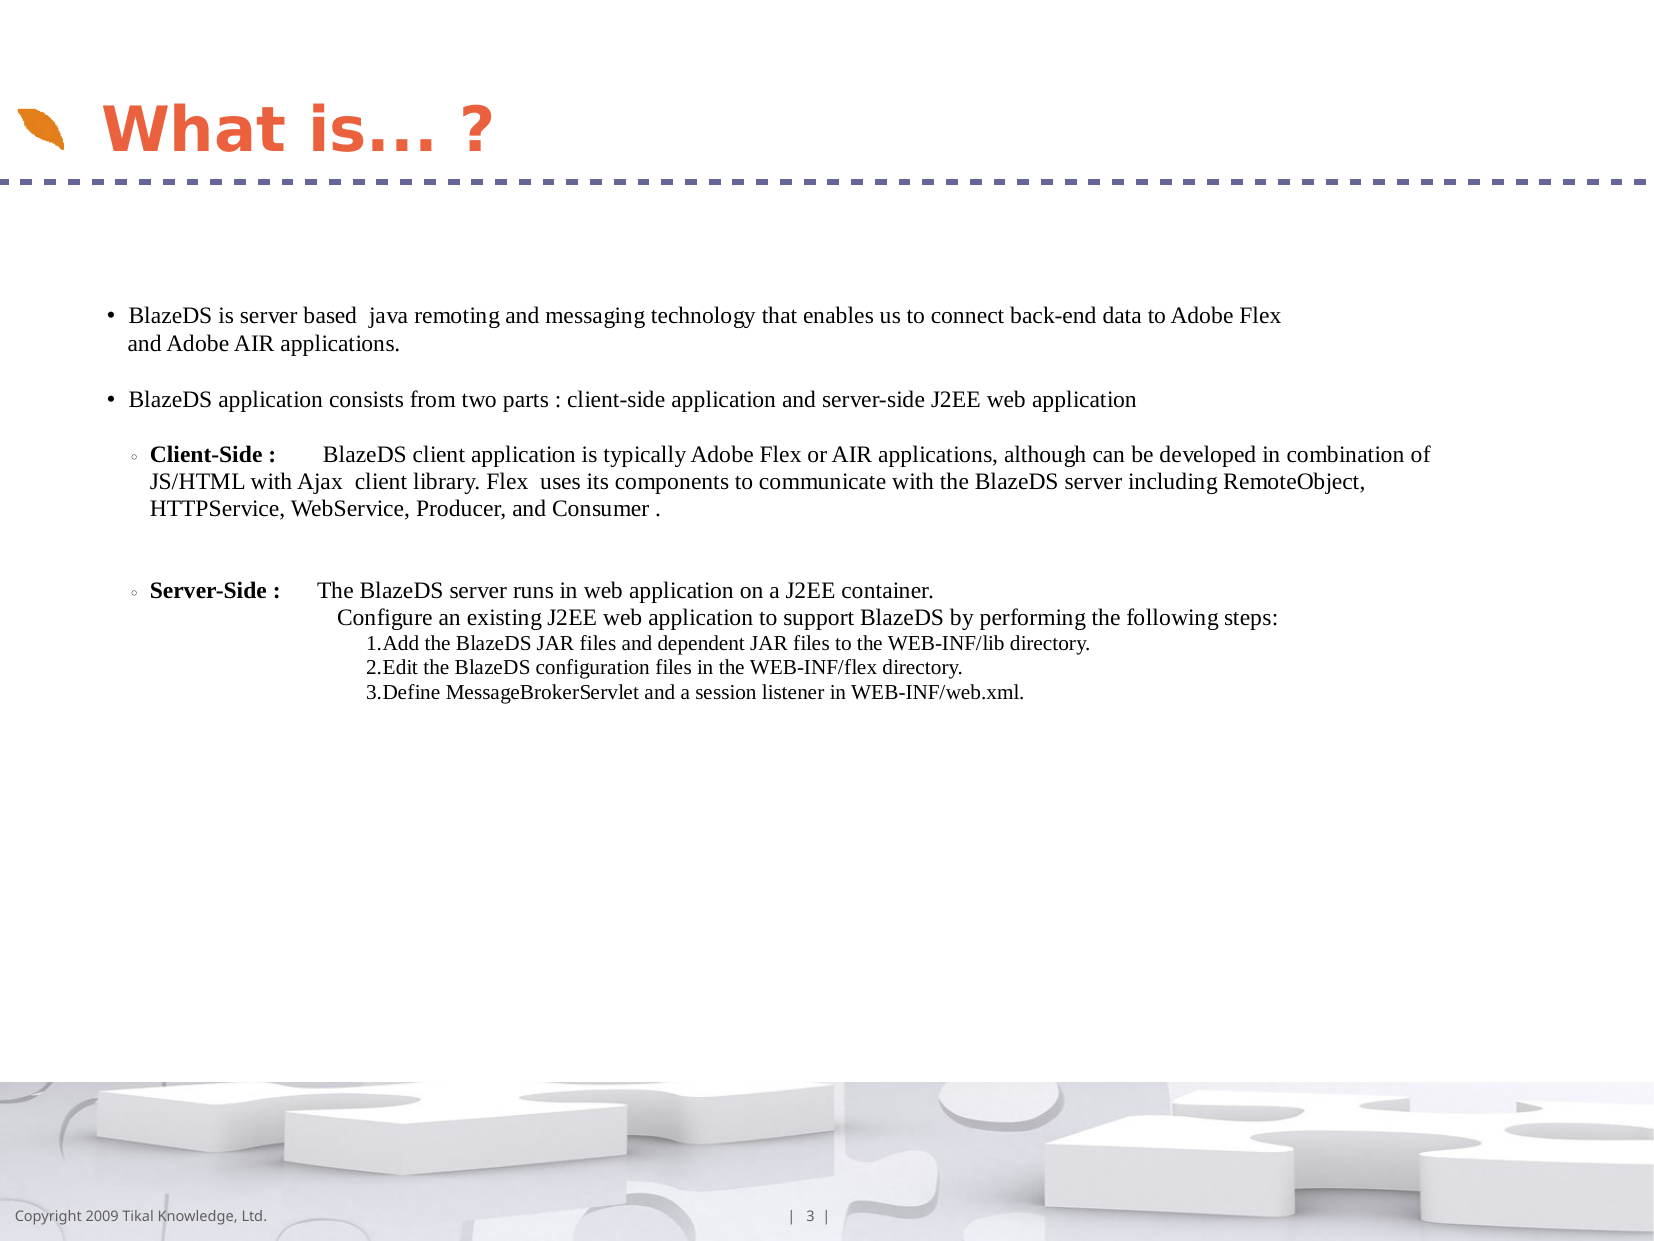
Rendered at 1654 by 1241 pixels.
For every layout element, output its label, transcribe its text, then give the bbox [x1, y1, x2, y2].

picture [5, 98, 79, 159]
title What is... ? [79, 84, 1430, 176]
chart [85, 218, 1436, 1065]
picture [0, 1082, 1654, 1241]
